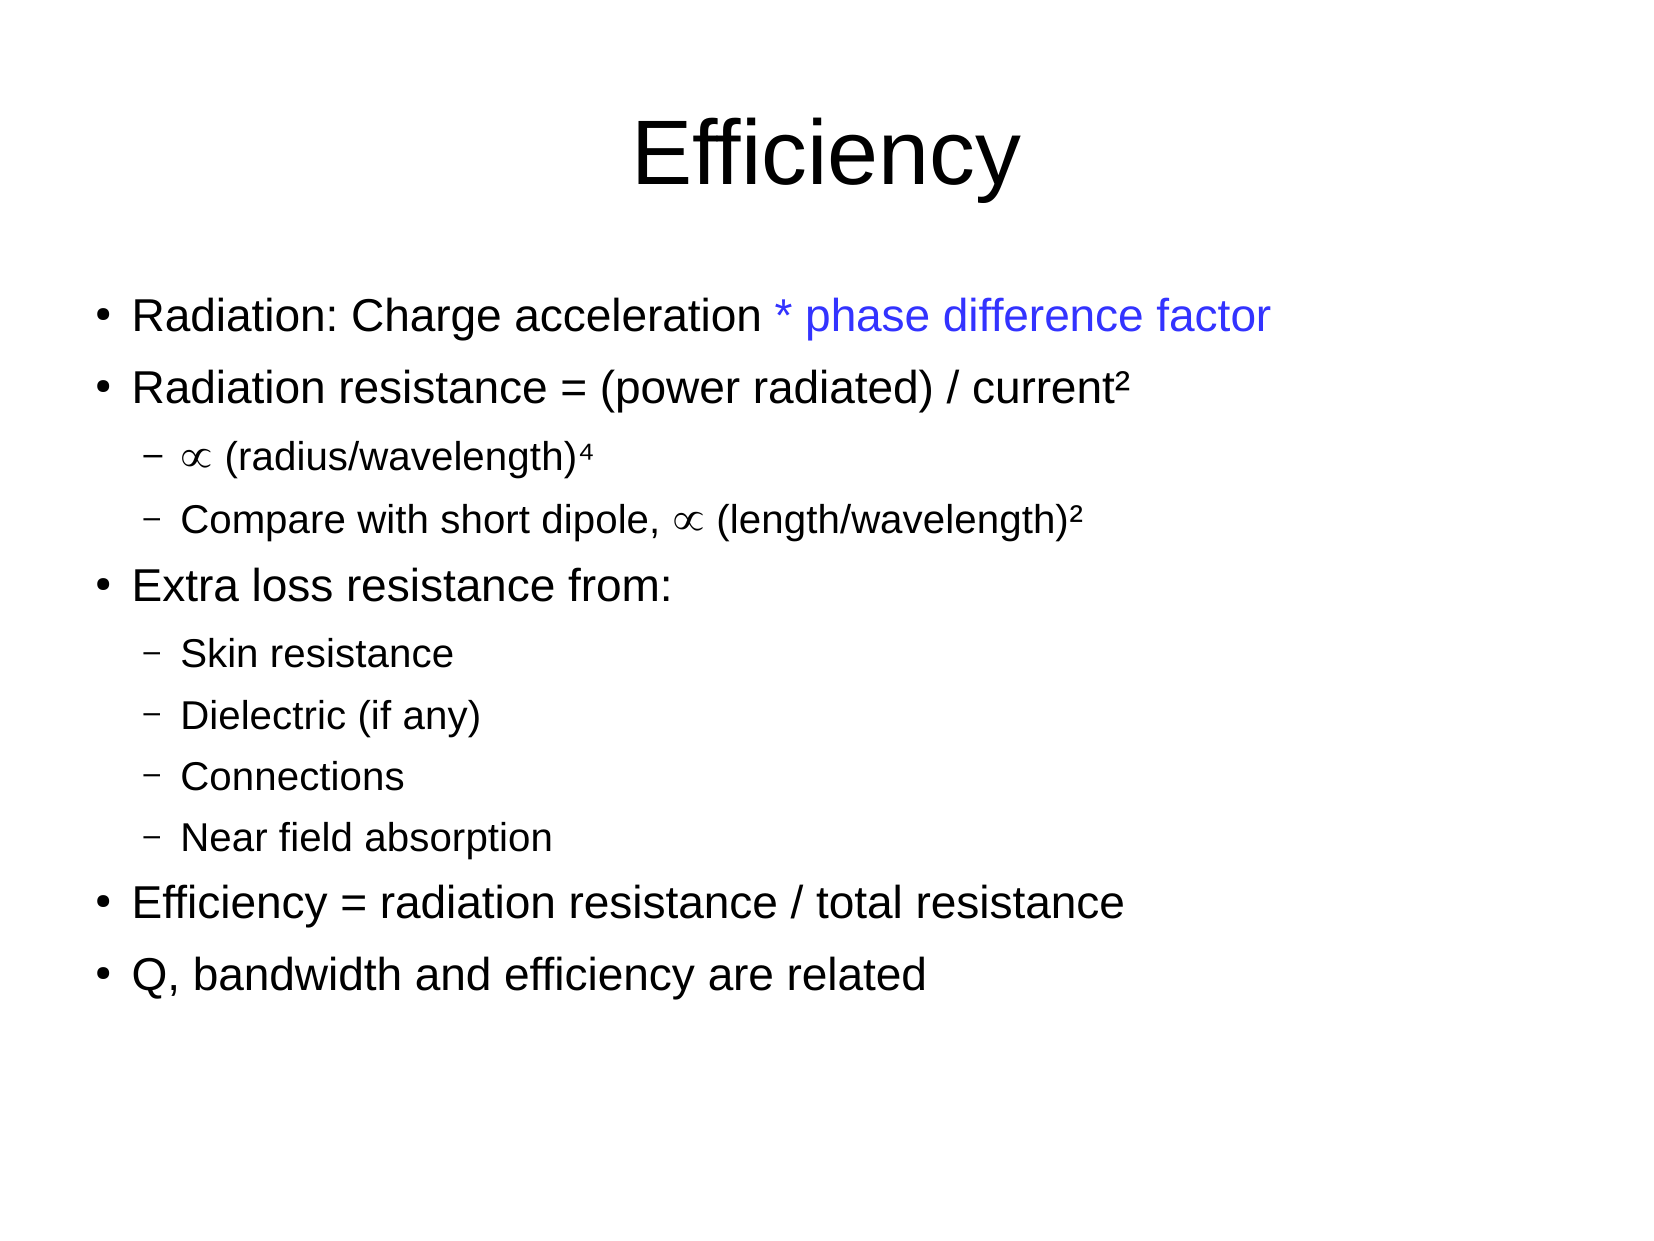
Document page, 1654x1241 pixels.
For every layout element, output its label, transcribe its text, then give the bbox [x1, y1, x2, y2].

title Efficiency [82, 49, 1571, 257]
list Radiation: Charge acceleration * phase difference factor Radiation resistance = (power radiated) / current²  (radius/wavelength)⁴ Compare with short dipole,  (length/wavelength)² Extra loss resistance from: Skin resistance Dielectric (if any) Connections Near field absorption Efficiency = radiation resistance / total resistance Q, bandwidth and efficiency are related [82, 290, 1571, 1010]
